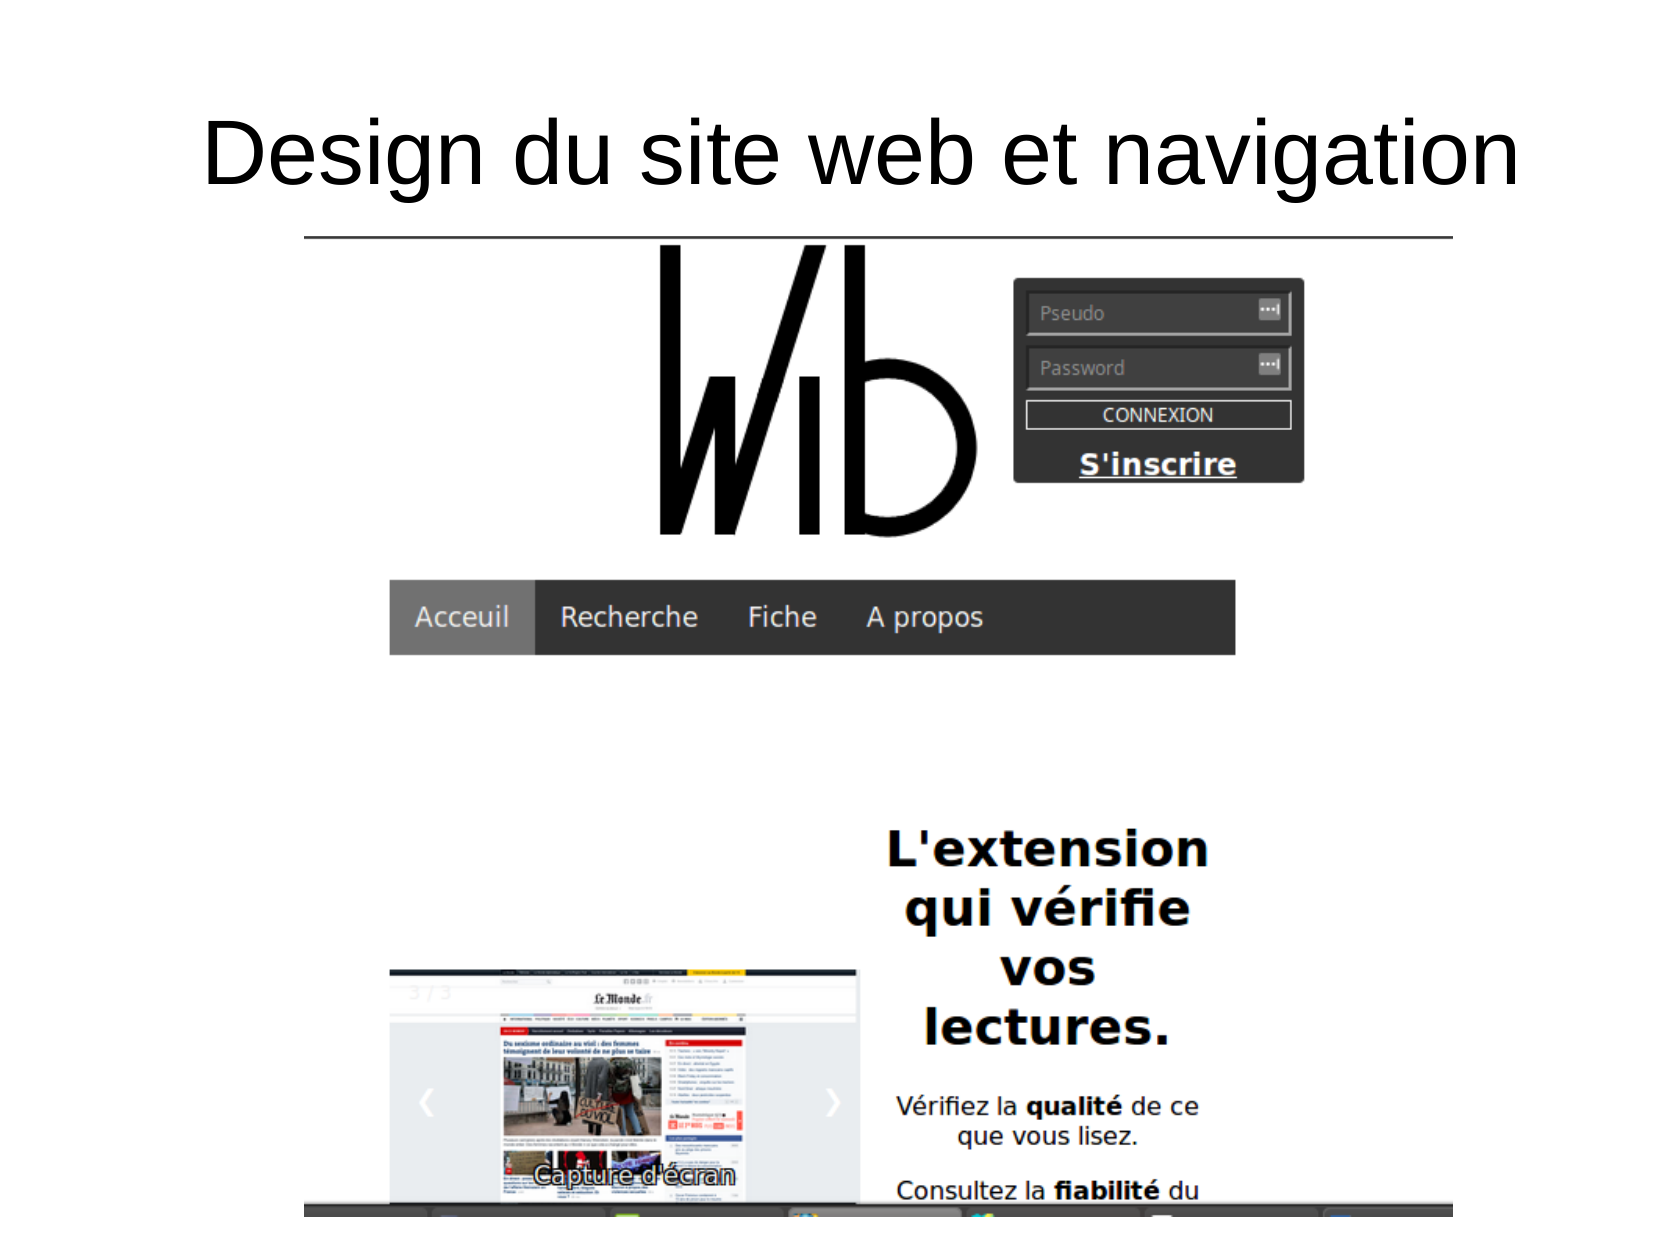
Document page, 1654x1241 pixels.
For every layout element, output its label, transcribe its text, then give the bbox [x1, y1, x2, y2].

picture [304, 236, 1453, 1217]
title Design du site web et navigation [82, 49, 1571, 257]
